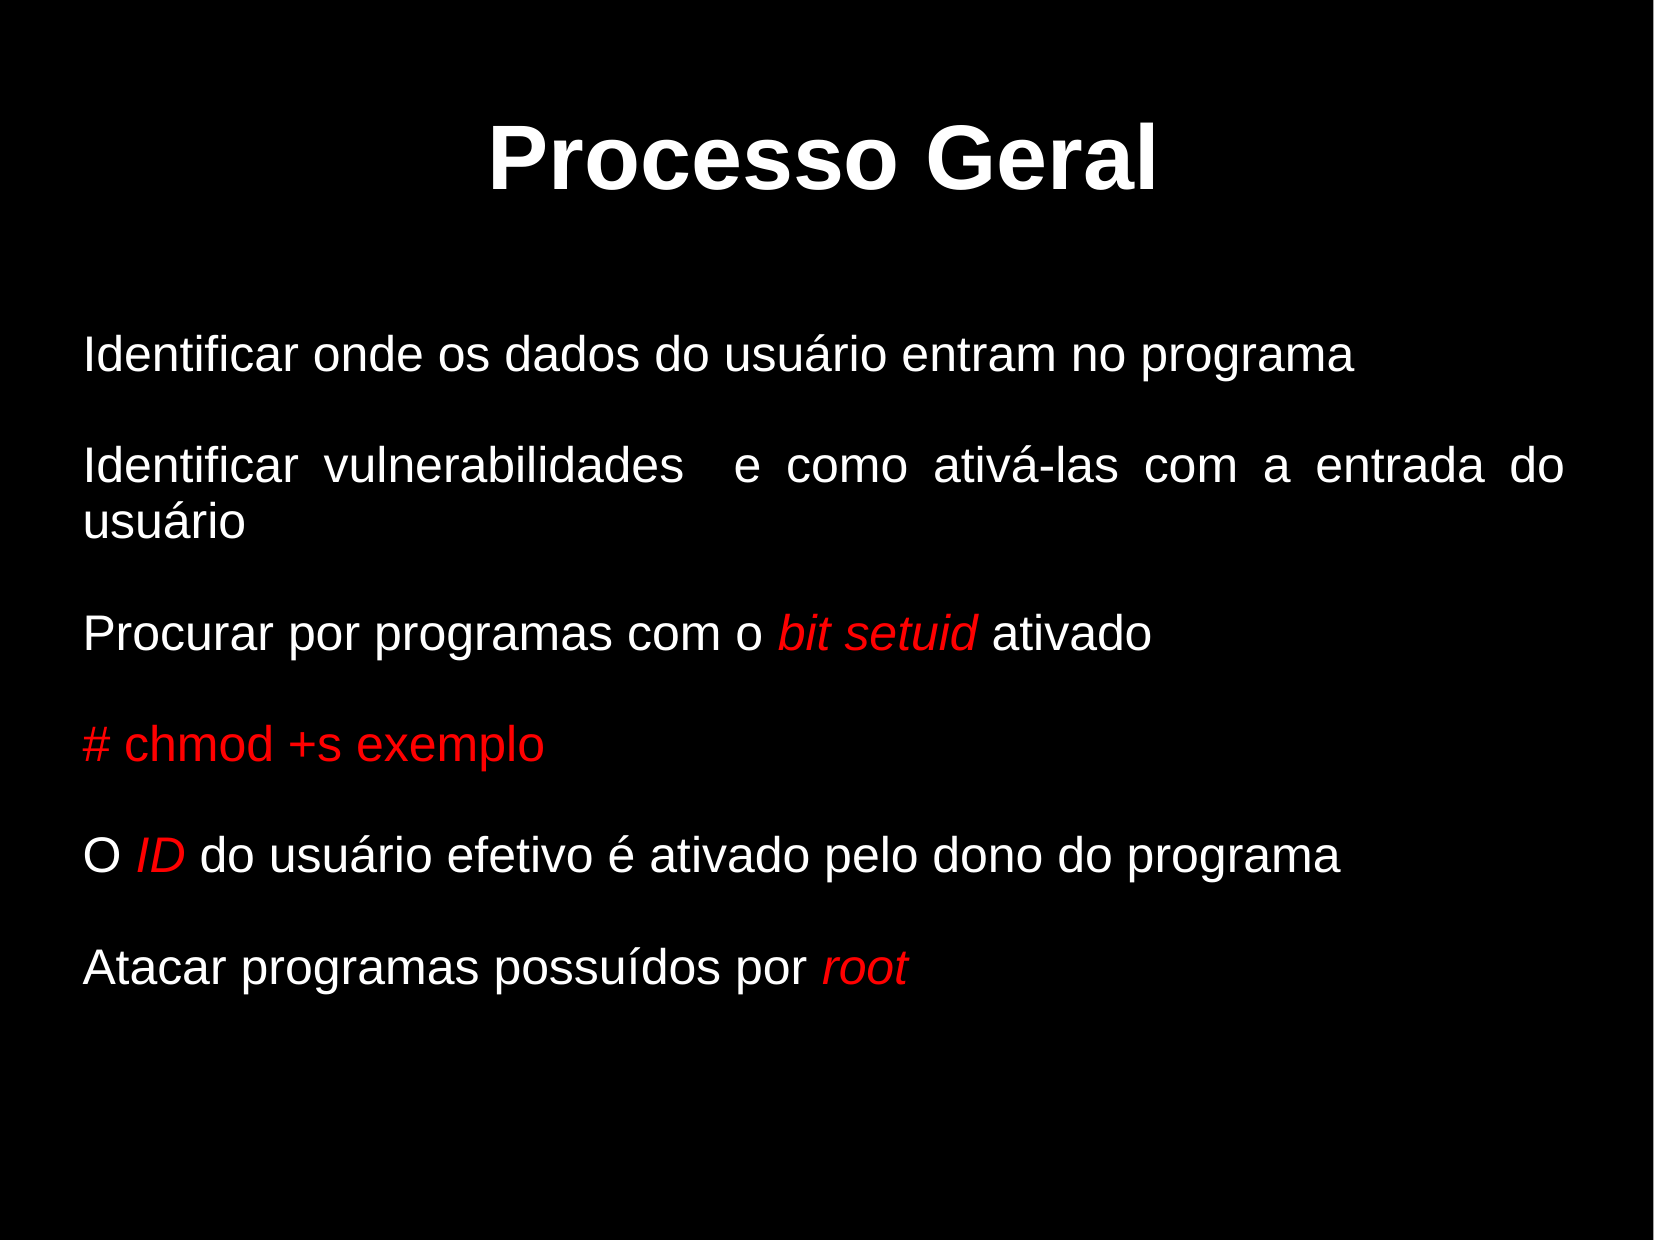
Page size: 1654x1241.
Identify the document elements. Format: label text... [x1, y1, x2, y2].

subtitle Identificar onde os dados do usuário entram no programa Identificar vulnerabilidades e como ativá-las com a entrada do usuário Procurar por programas com o bit setuid ativado # chmod +s exemplo O ID do usuário efetivo é ativado pelo dono do programa Atacar programas possuídos por root [82, 283, 1566, 1105]
text_box Processo Geral [82, 23, 1566, 283]
